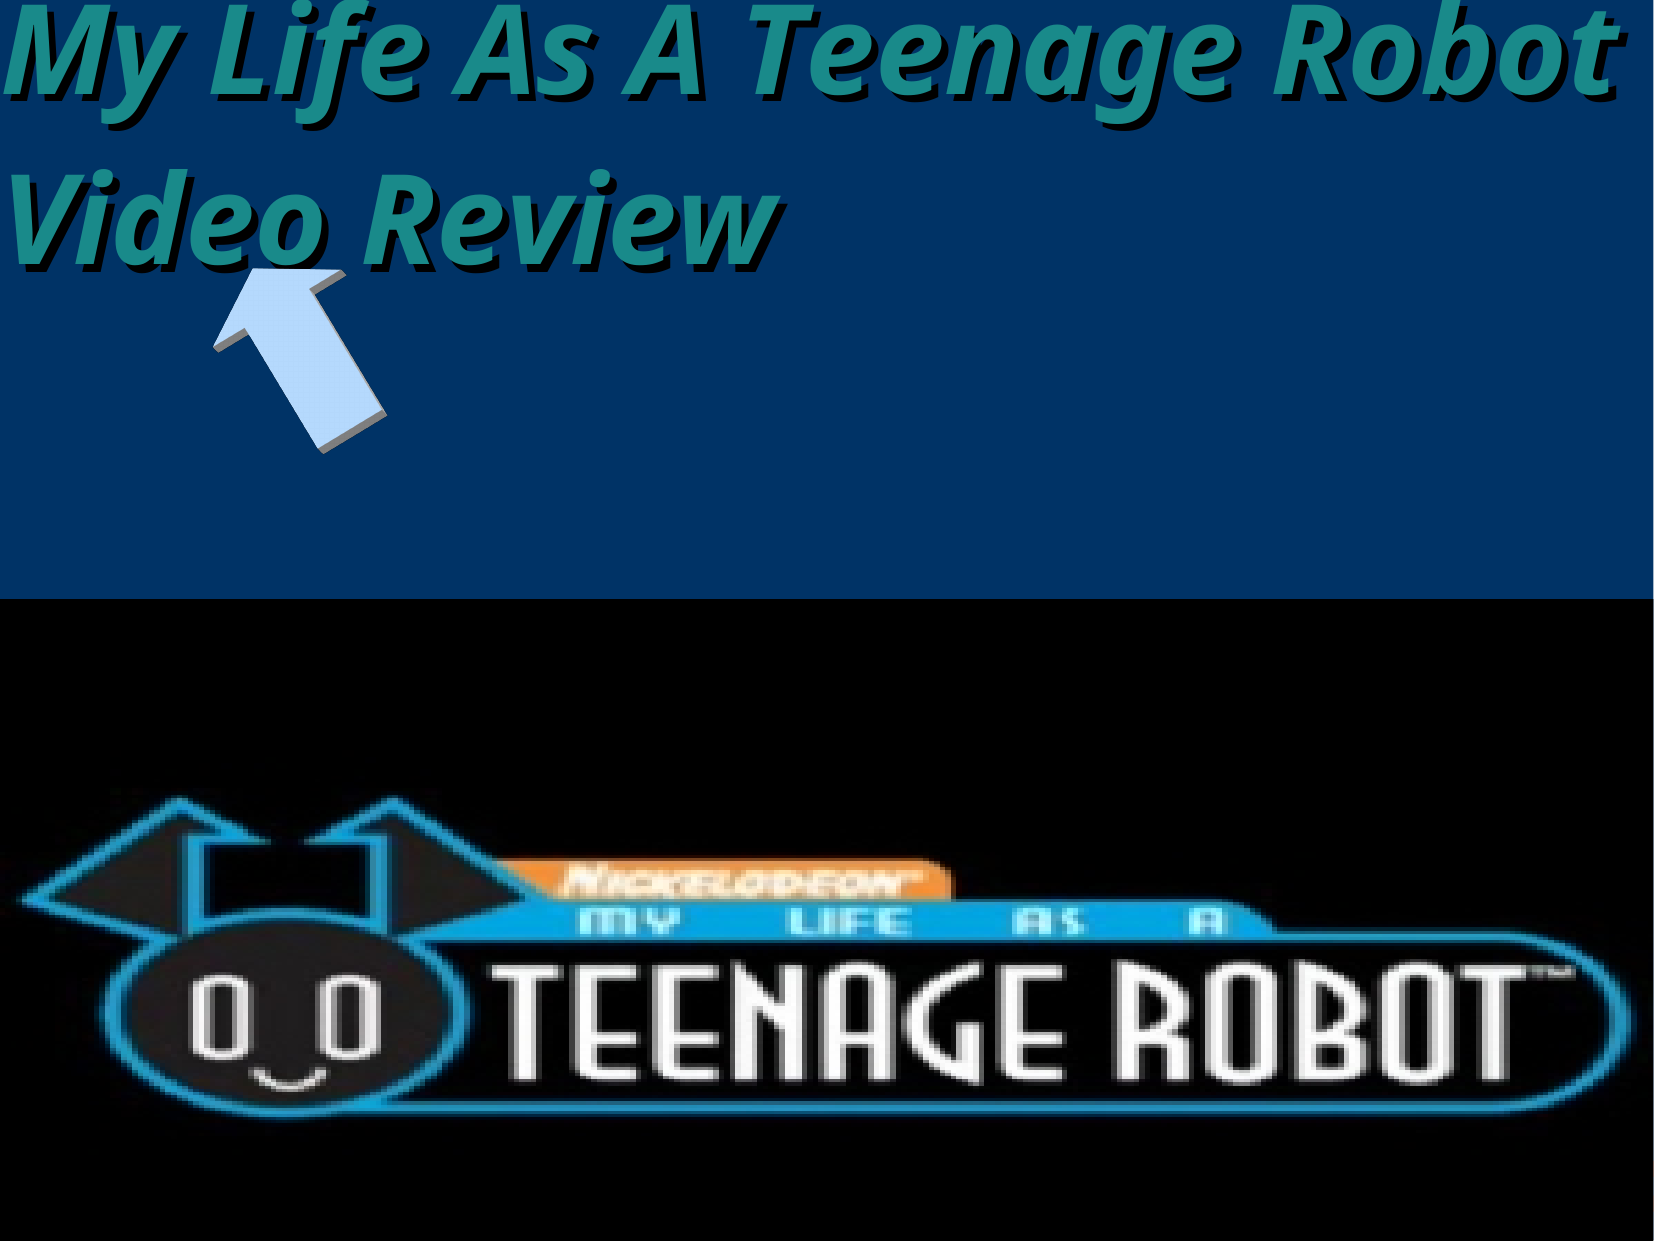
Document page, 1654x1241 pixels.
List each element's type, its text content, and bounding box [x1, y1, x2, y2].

picture [0, 599, 1654, 1241]
title My Life As A Teenage Robot Video Review [0, 0, 1654, 308]
